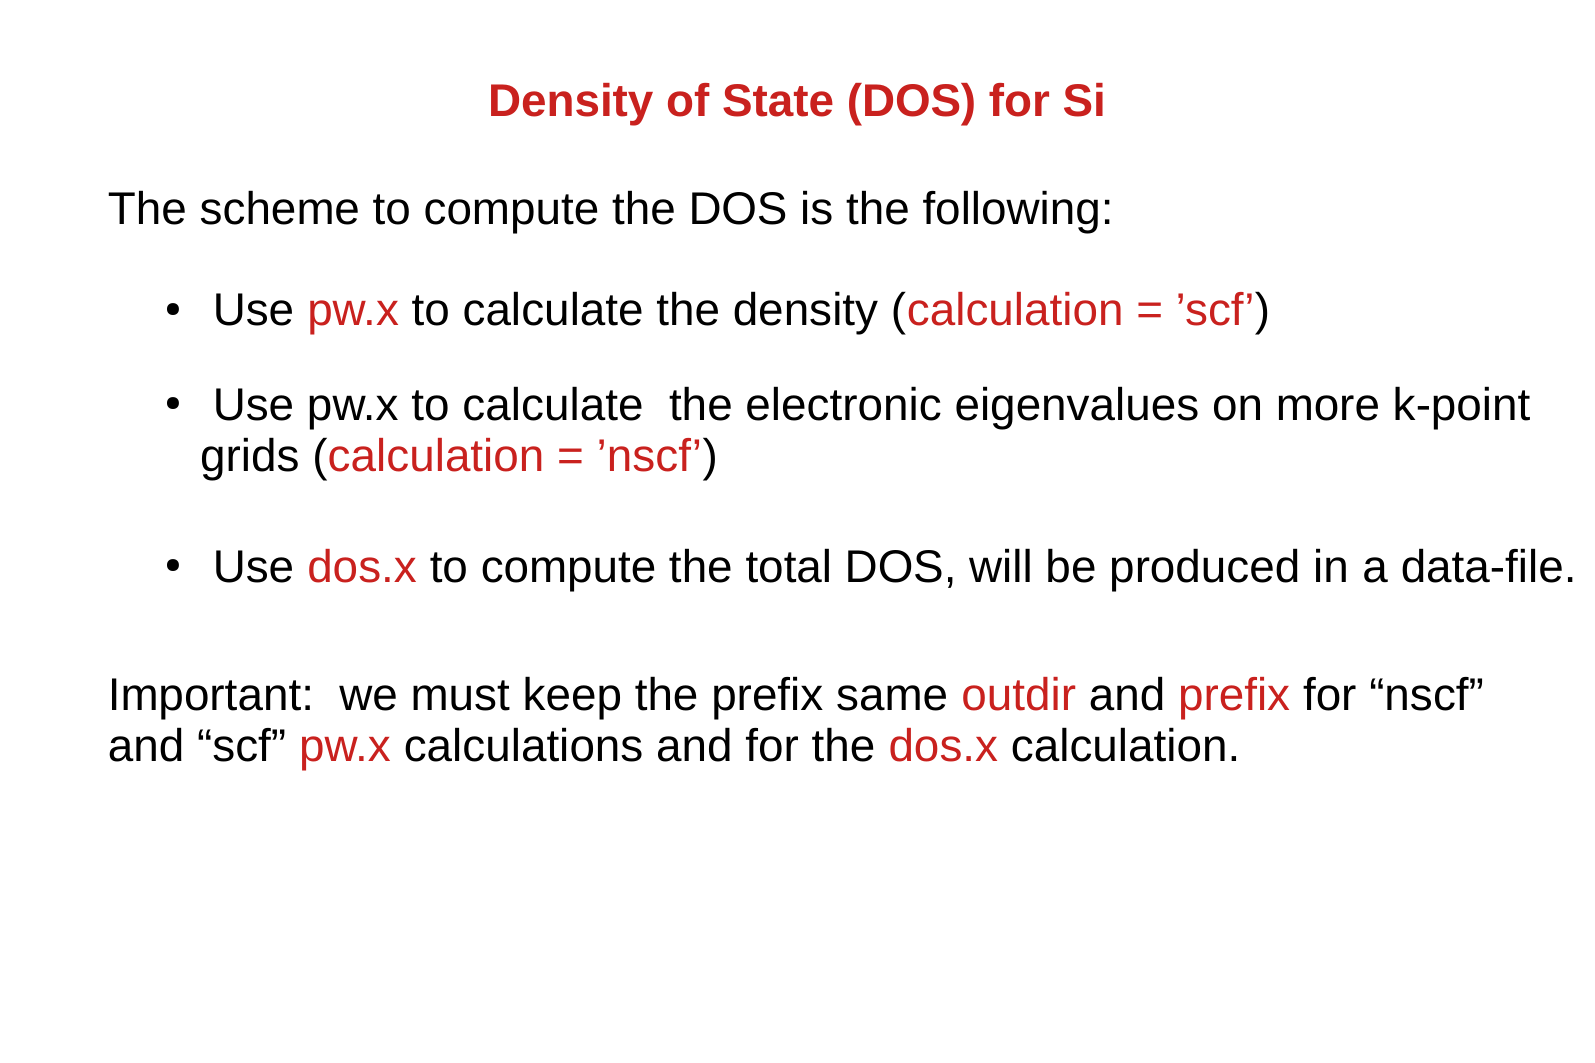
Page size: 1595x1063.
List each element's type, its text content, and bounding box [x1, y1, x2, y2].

text_box Density of State (DOS) for Si [206, 67, 1388, 144]
text_box Use pw.x to calculate the electronic eigenvalues on more k-point grids (calculation = ’nscf’) [150, 371, 1595, 506]
text_box Use pw.x to calculate the density (calculation = ’scf’) [150, 277, 1595, 353]
text_box Use dos.x to compute the total DOS, will be produced in a data-file. [150, 533, 1595, 610]
text_box Important: we must keep the prefix same outdir and prefix for “nscf” and “scf” pw.x calculations and for the dos.x calculation. [93, 661, 1563, 804]
text_box The scheme to compute the DOS is the following: [93, 175, 1563, 252]
